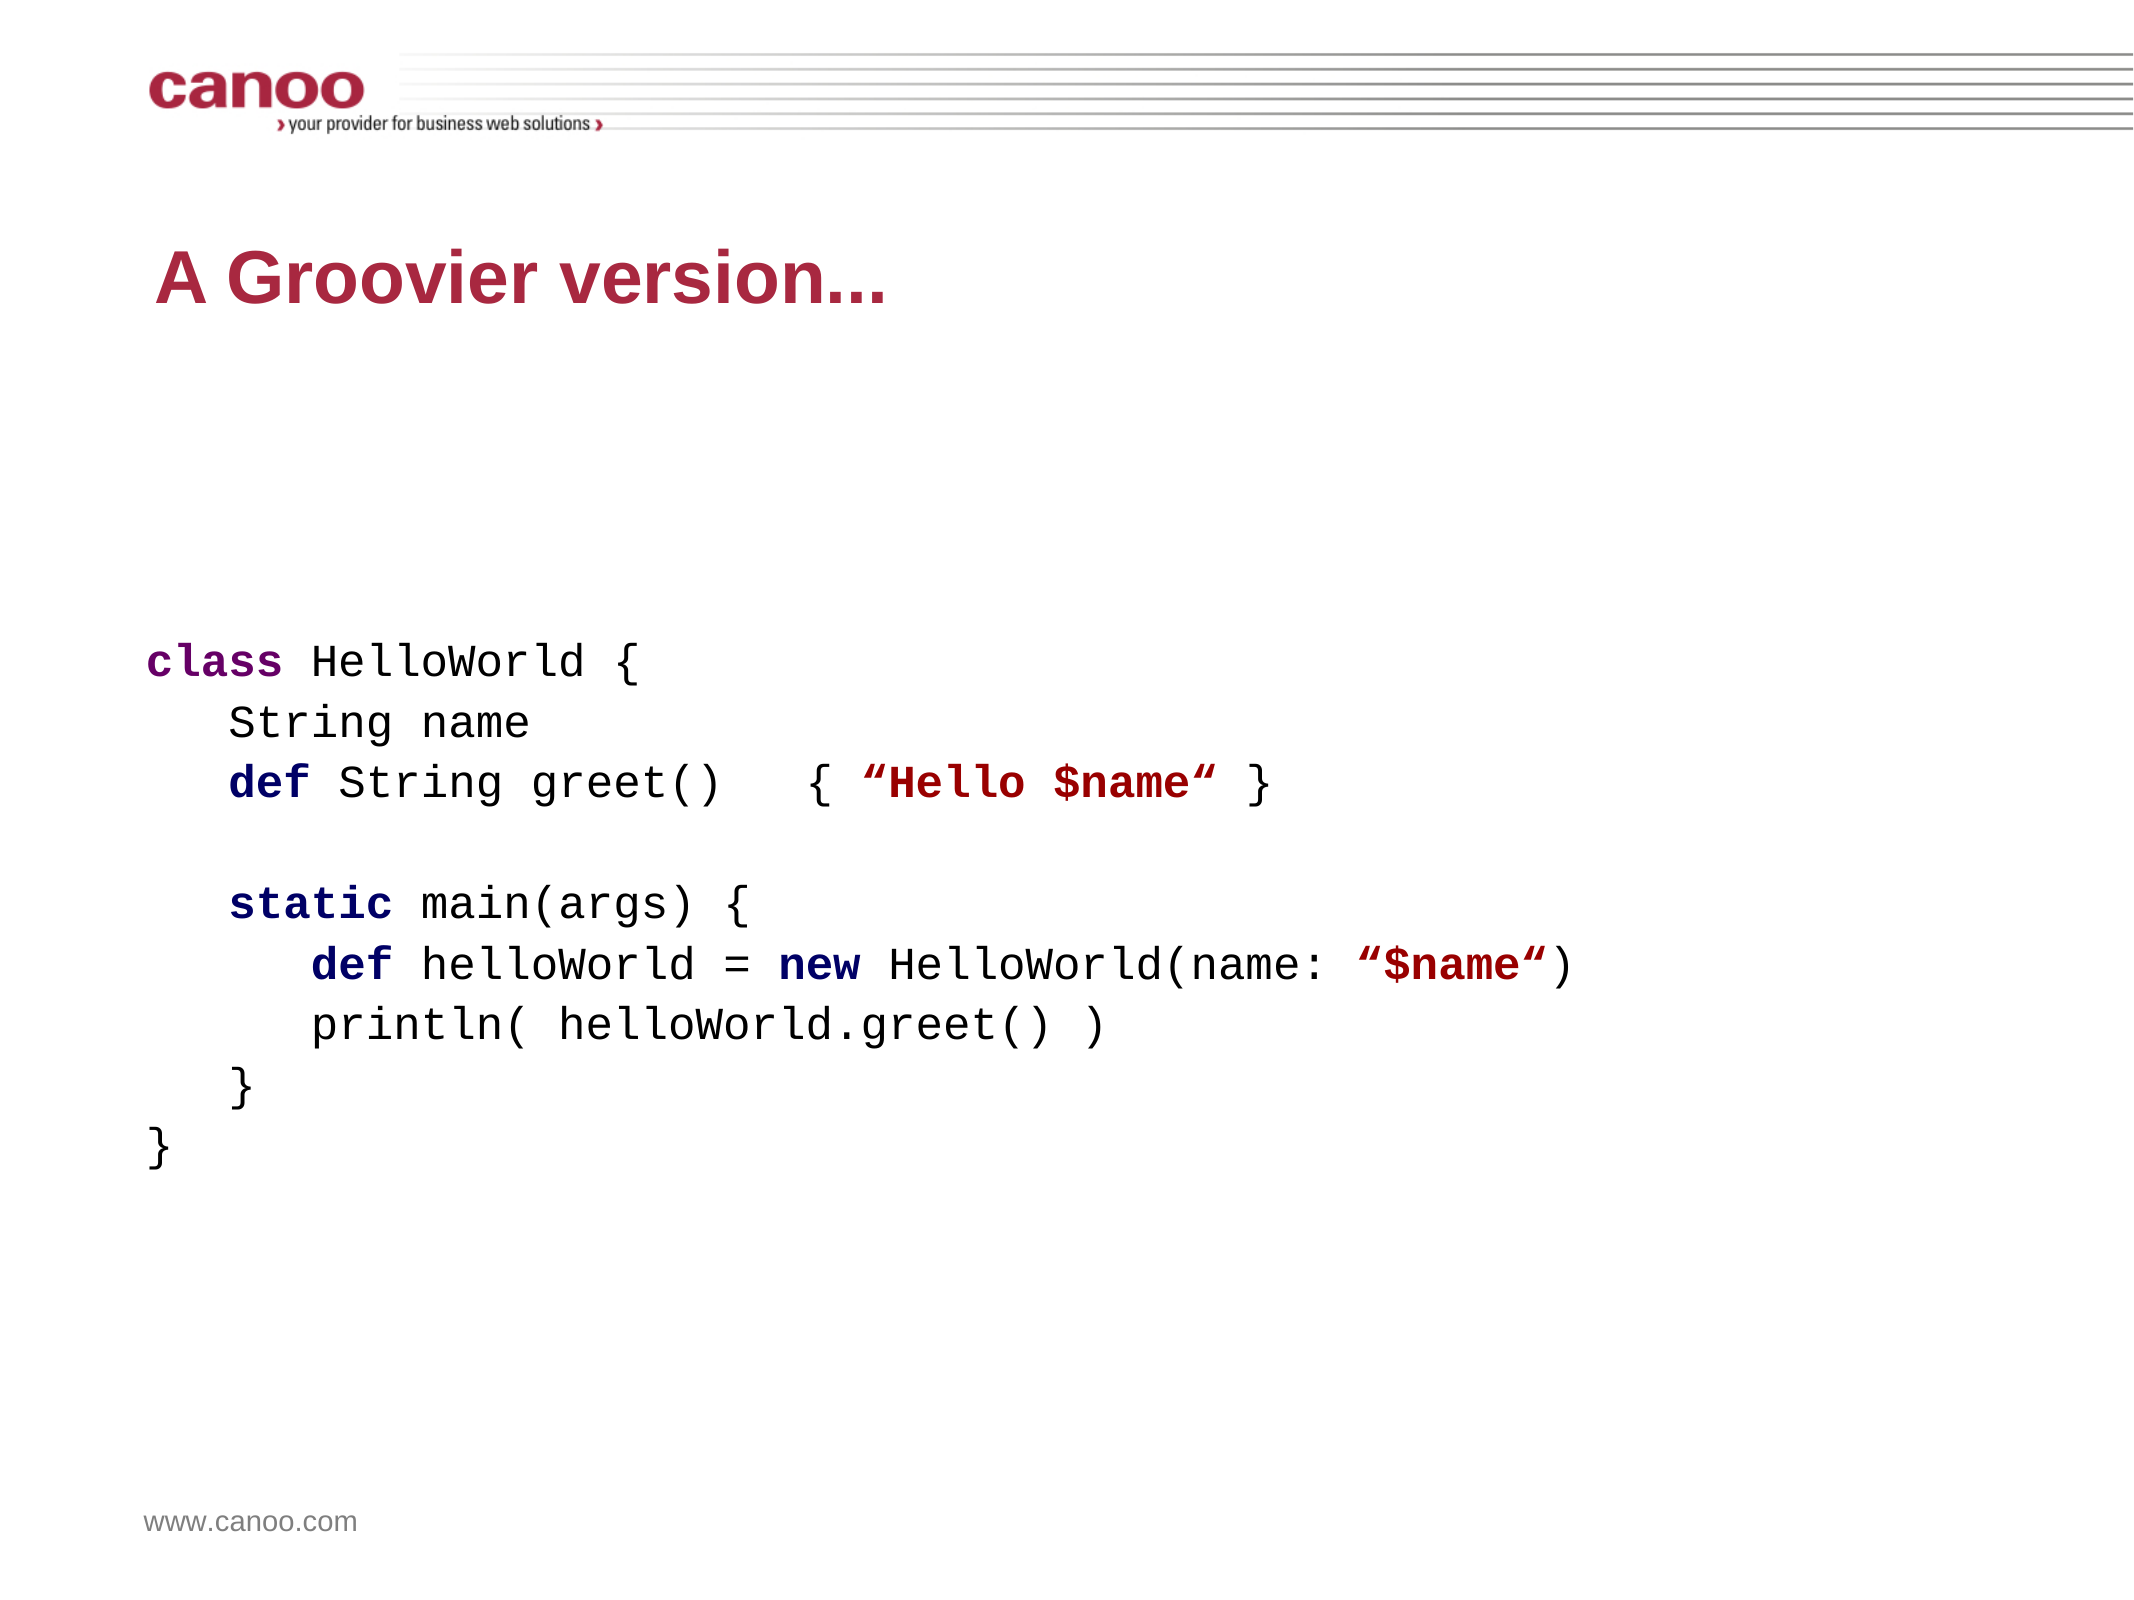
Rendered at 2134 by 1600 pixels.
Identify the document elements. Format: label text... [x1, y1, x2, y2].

subtitle class HelloWorld { String name def String greet() { “Hello $name“ } static main(args) { def helloWorld = new HelloWorld(name: “$name“) println( helloWorld.greet() ) } } [145, 391, 1959, 1404]
picture [0, 21, 2134, 188]
title A Groovier version... [145, 220, 1961, 328]
